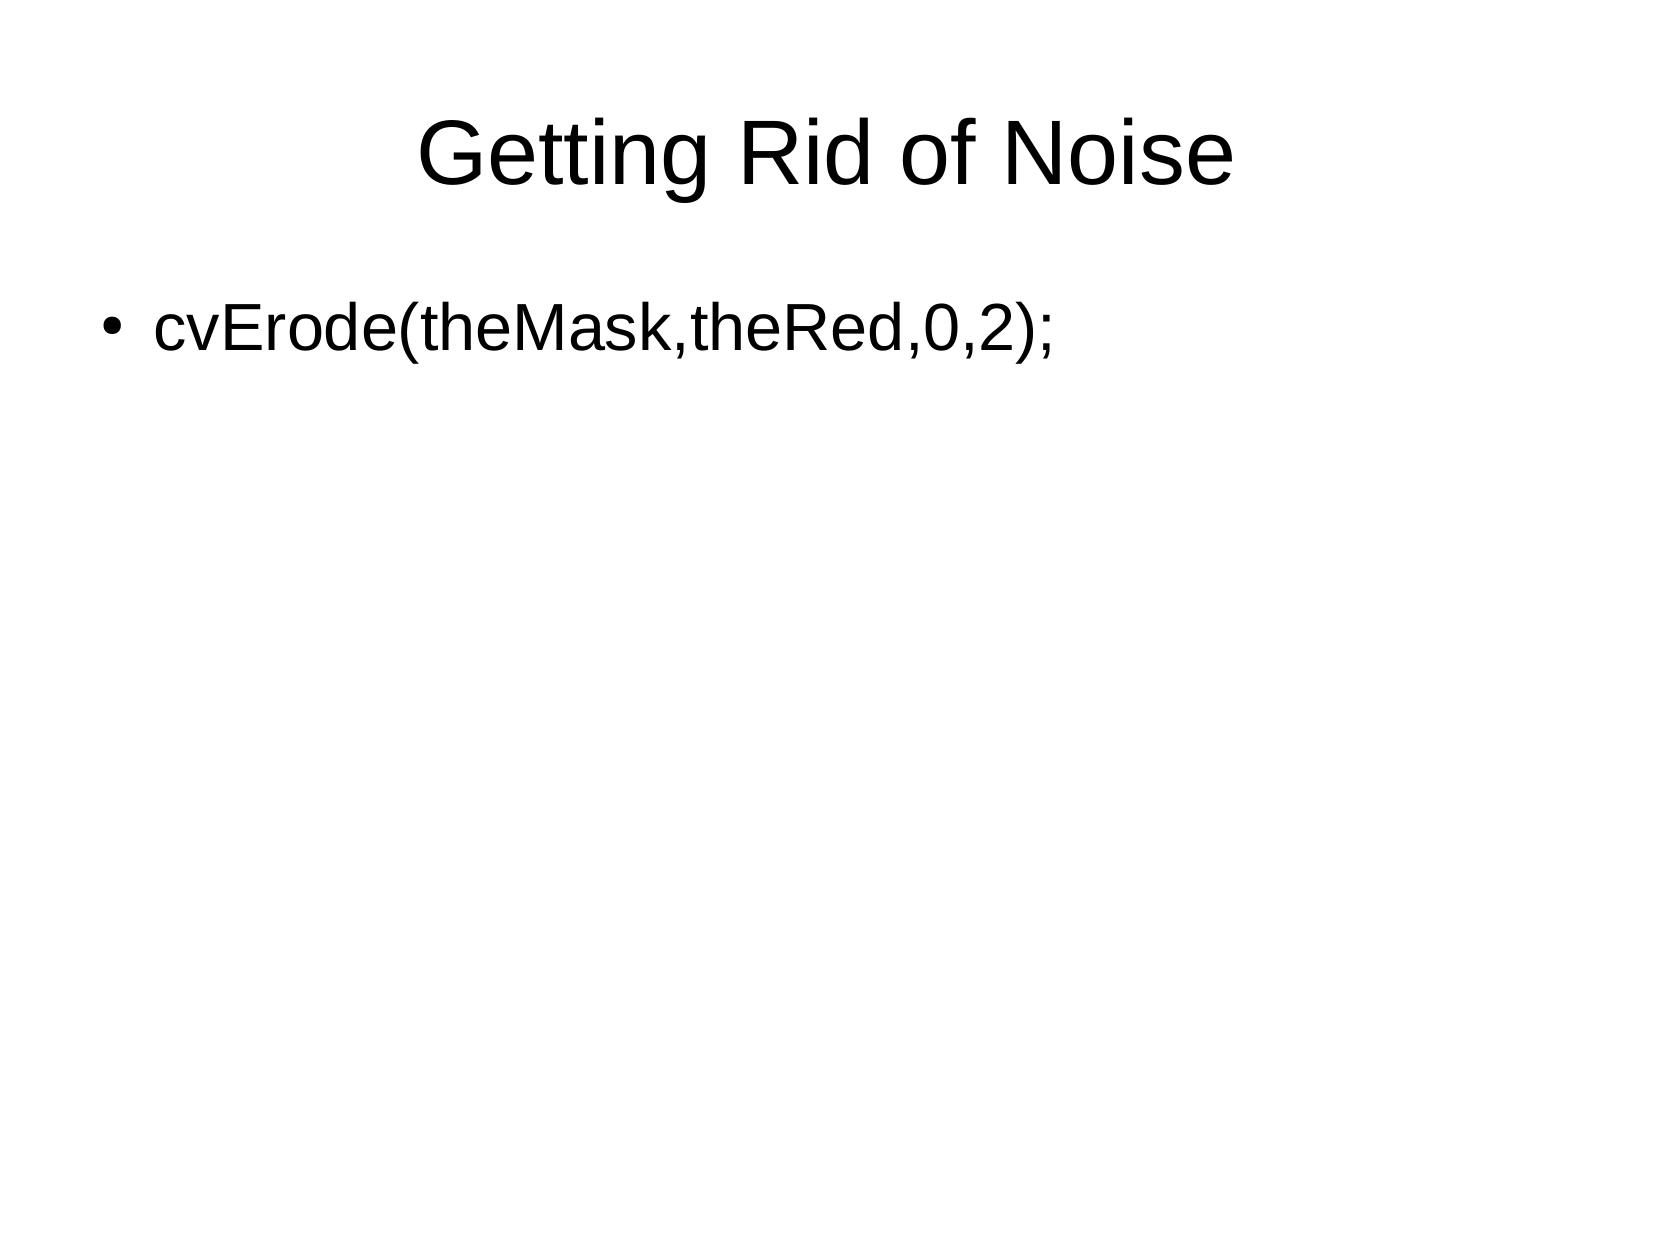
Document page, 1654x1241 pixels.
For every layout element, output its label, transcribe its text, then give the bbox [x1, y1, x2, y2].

title Getting Rid of Noise [82, 56, 1571, 250]
list cvErode(theMask,theRed,0,2); [82, 290, 1571, 1094]
